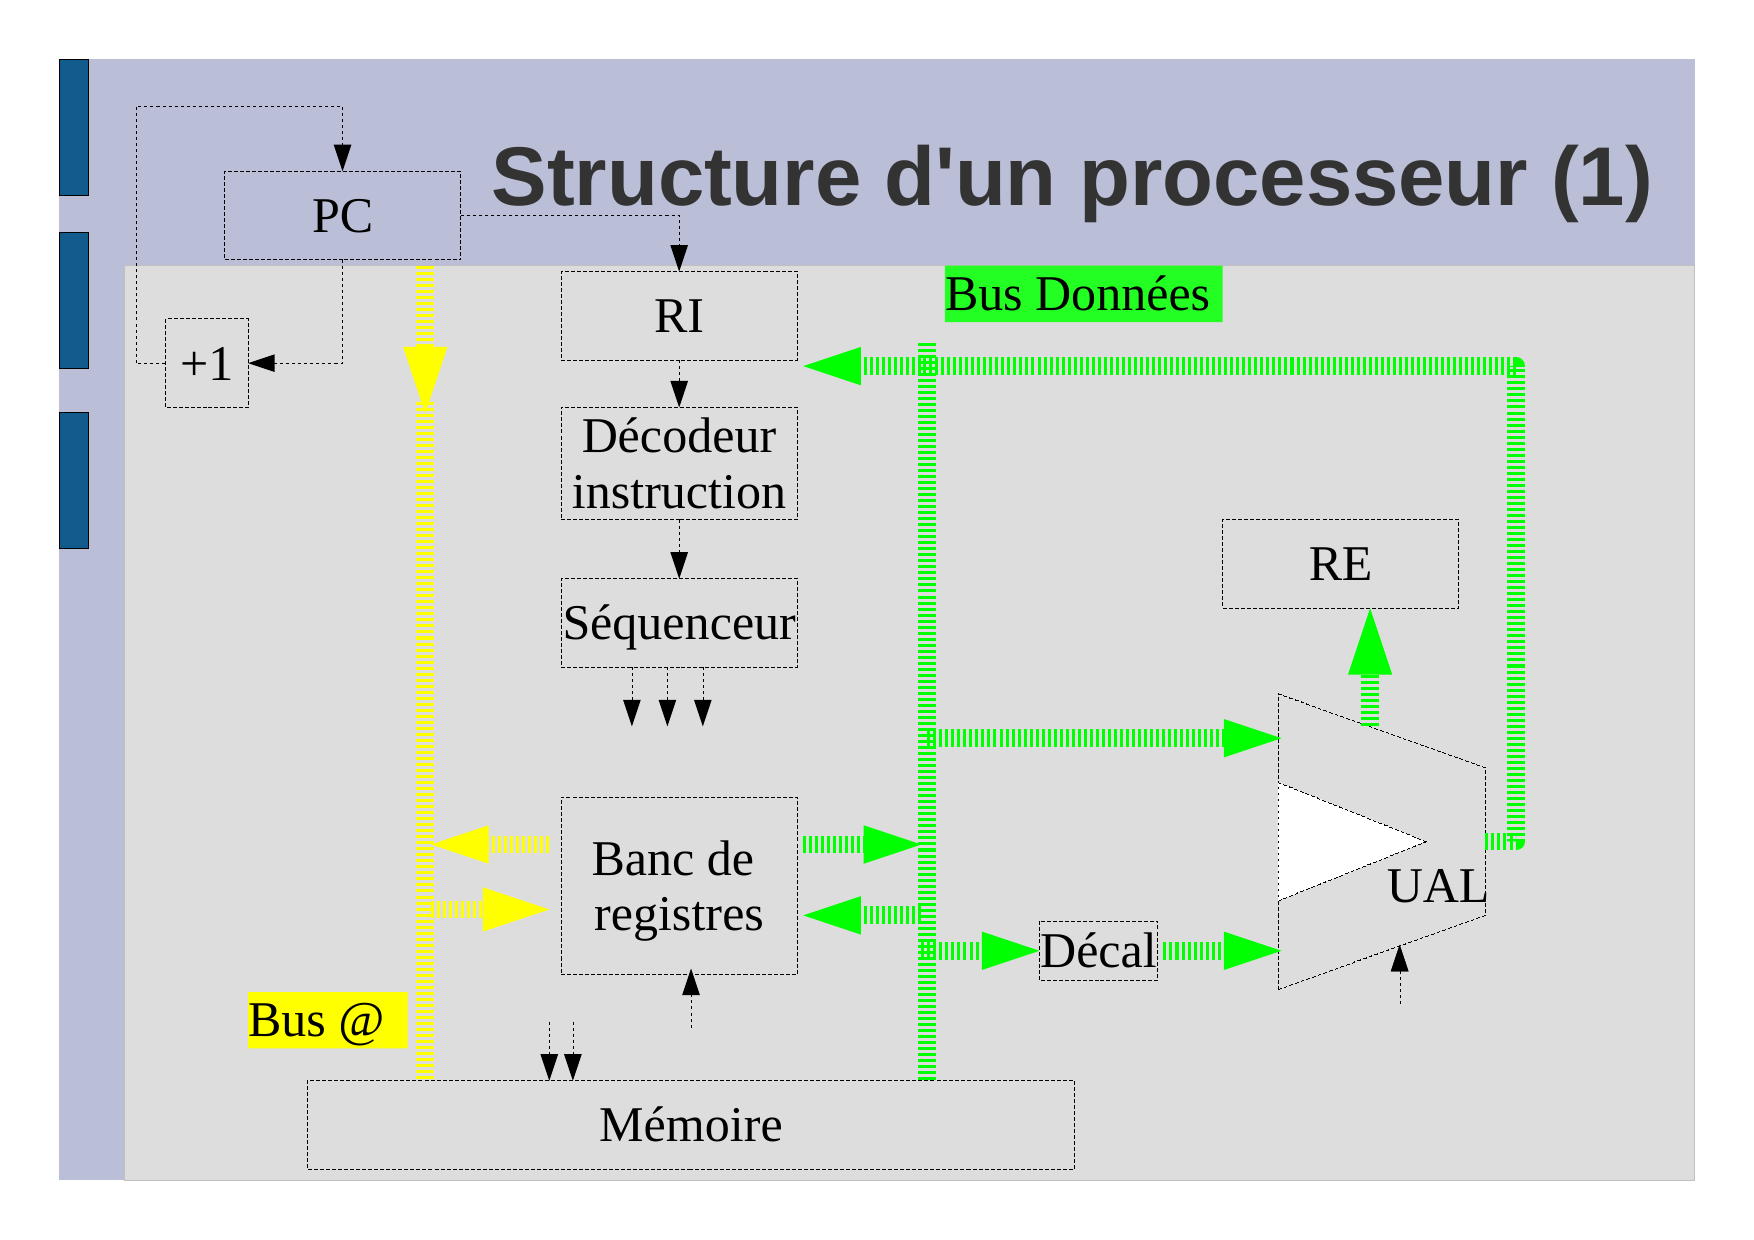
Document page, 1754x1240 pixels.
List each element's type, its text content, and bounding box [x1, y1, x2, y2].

text_box Banc de registres [561, 797, 798, 975]
text_box Décodeur instruction [561, 407, 798, 520]
text_box +1 [165, 318, 249, 408]
text_box RI [561, 271, 798, 361]
text_box [1278, 782, 1427, 901]
text_box RE [1222, 519, 1459, 609]
text_box PC [224, 171, 461, 260]
text_box Bus Données [944, 265, 1223, 323]
text_box Séquenceur [561, 578, 798, 668]
title Structure d'un processeur (1) [118, 88, 1654, 266]
text_box UAL [1393, 856, 1483, 916]
text_box Mémoire [307, 1080, 1075, 1170]
text_box Décal [1039, 921, 1158, 981]
text_box Bus @ [248, 992, 408, 1049]
